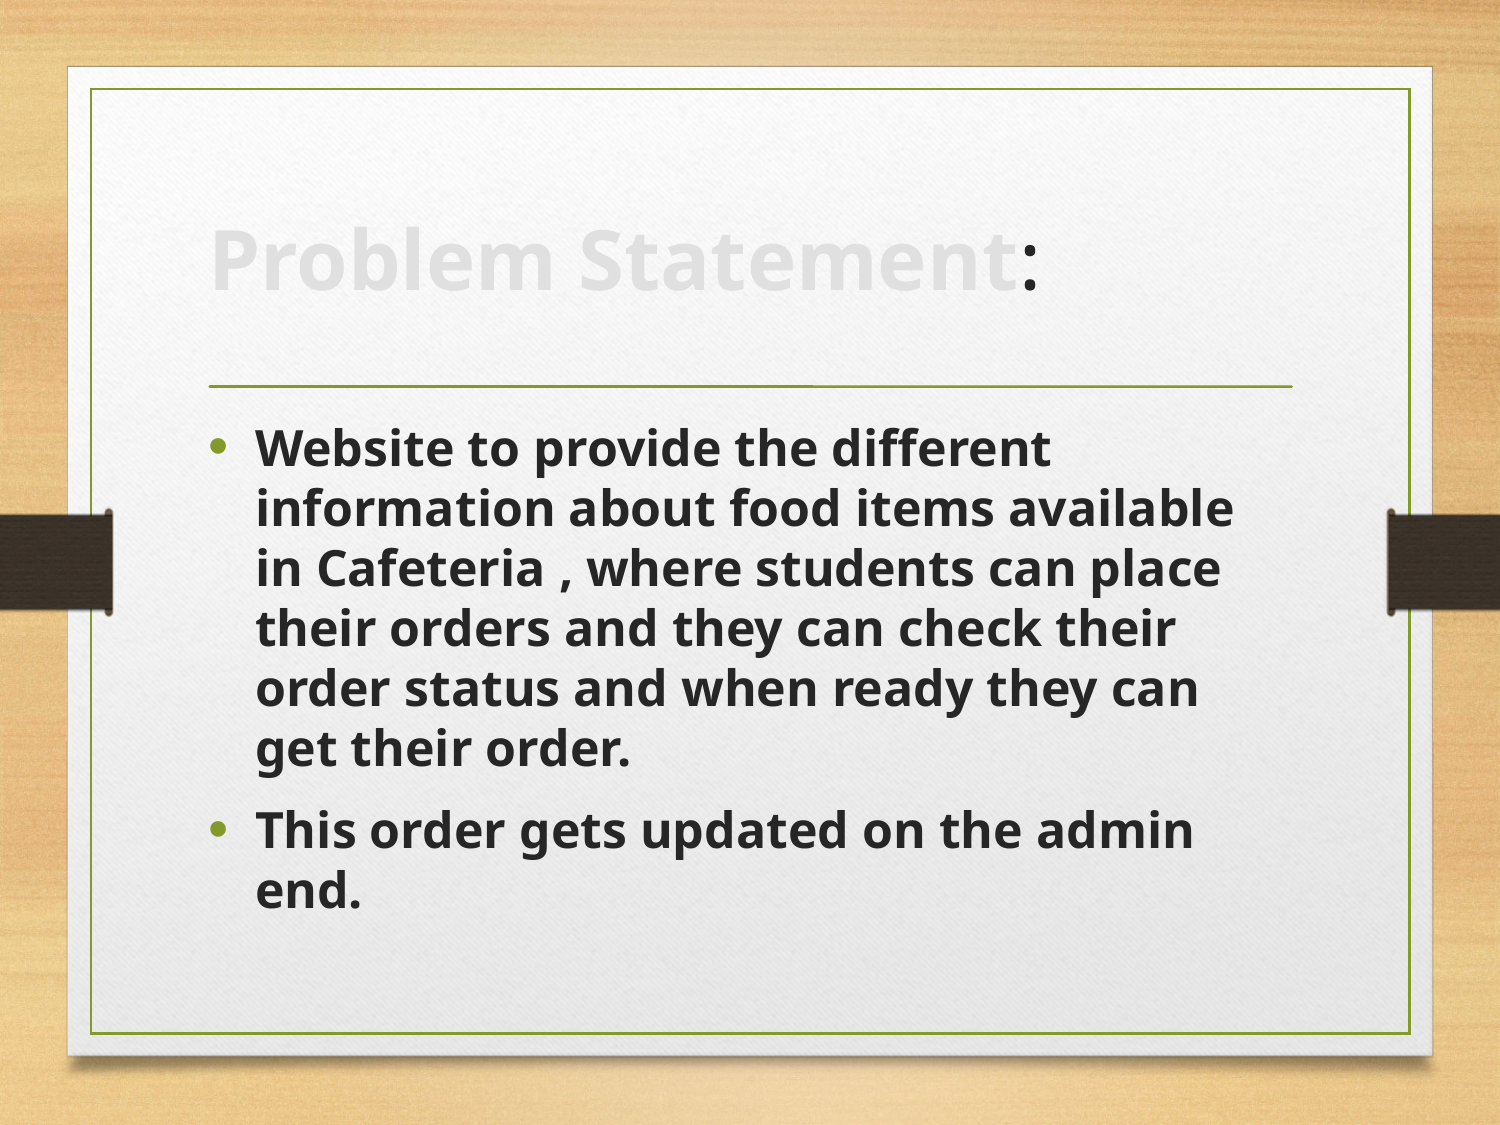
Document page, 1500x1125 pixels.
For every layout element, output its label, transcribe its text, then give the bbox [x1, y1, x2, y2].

title Problem Statement: [193, 150, 1309, 365]
list Website to provide the different information about food items available in Cafeteria , where students can place their orders and they can check their order status and when ready they can get their order. This order gets updated on the admin end. [193, 408, 1309, 974]
picture [0, 0, 1500, 1125]
